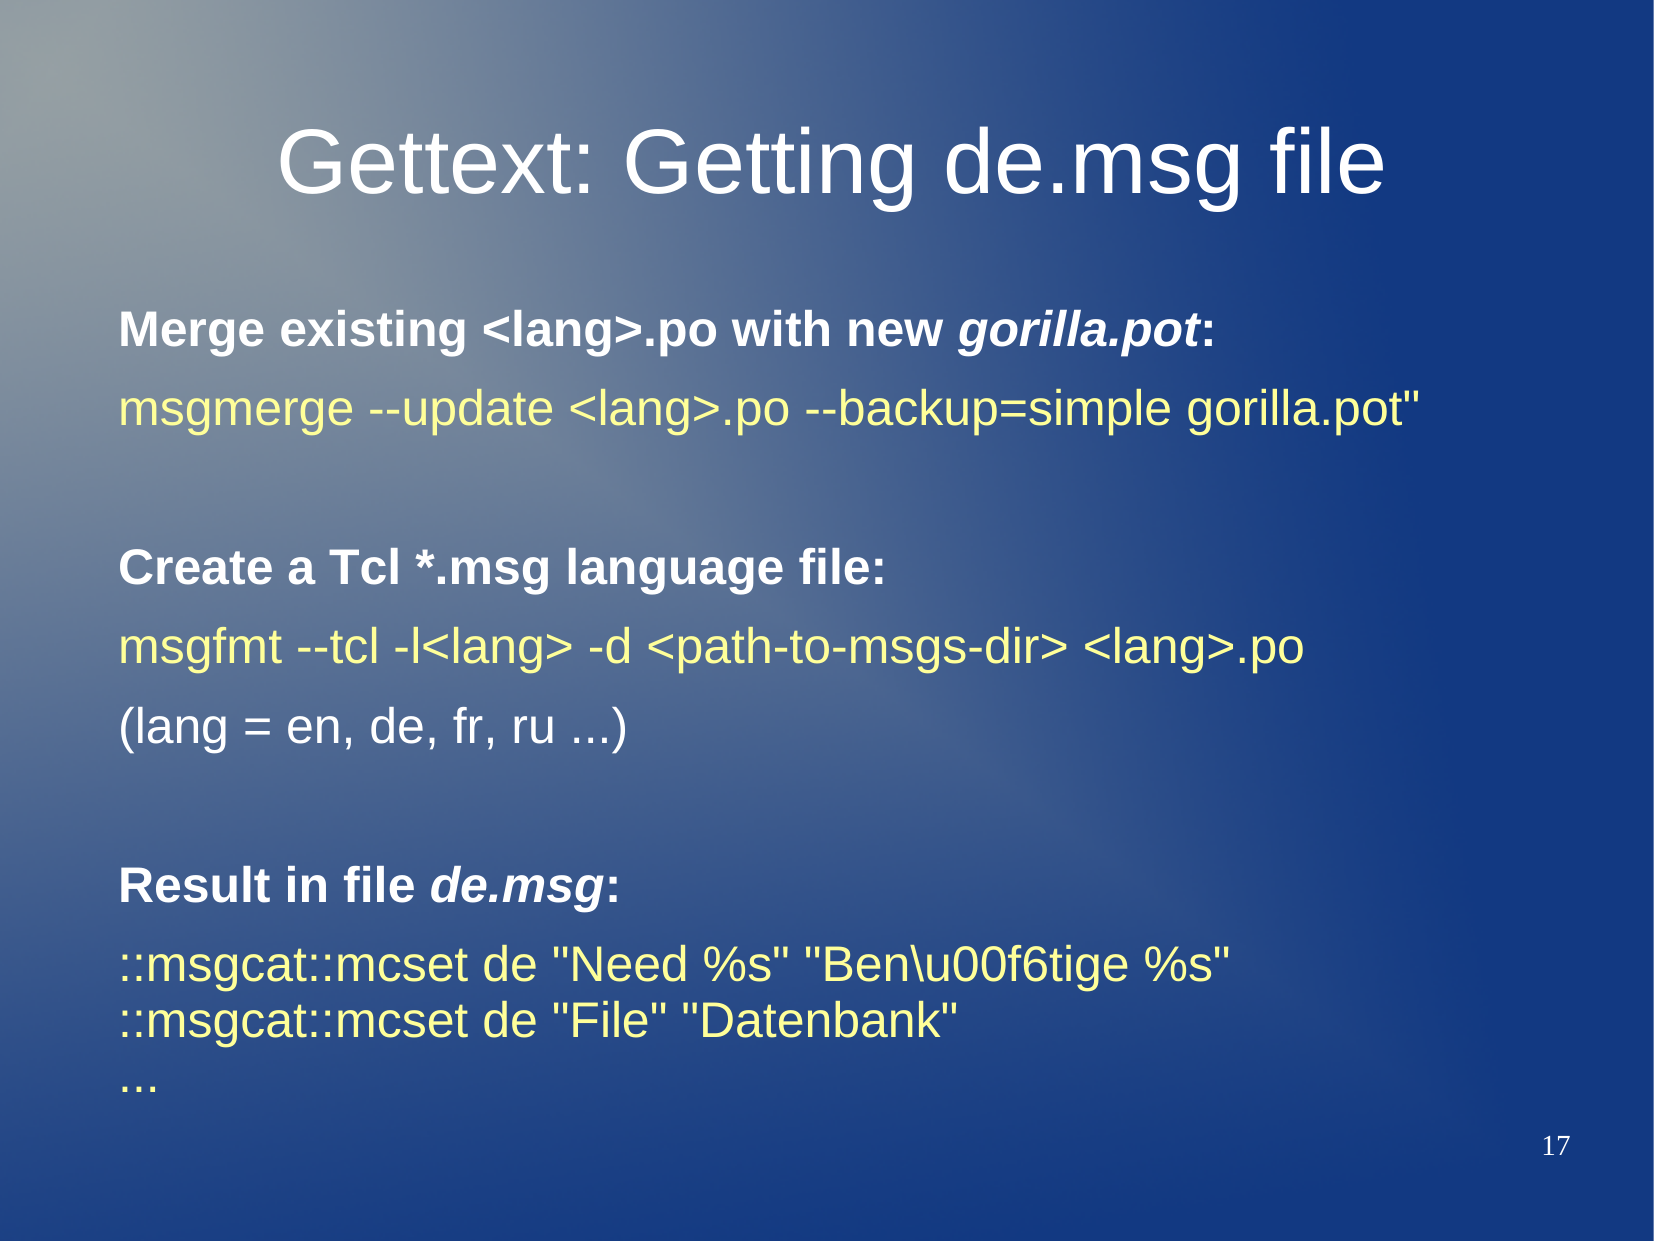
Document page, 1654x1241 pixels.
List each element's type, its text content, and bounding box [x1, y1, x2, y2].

text_box Merge existing <lang>.po with new gorilla.pot: msgmerge --update <lang>.po --backup=simple gorilla.pot" Create a Tcl *.msg language file: msgfmt --tcl -l<lang> -d <path-to-msgs-dir> <lang>.po (lang = en, de, fr, ru ...) Result in file de.msg: ::msgcat::mcset de "Need %s" "Ben\u00f6tige %s" ::msgcat::mcset de "File" "Datenbank" ... [118, 301, 1477, 1104]
title Gettext: Getting de.msg file [88, 58, 1577, 266]
picture [0, 0, 1654, 1241]
